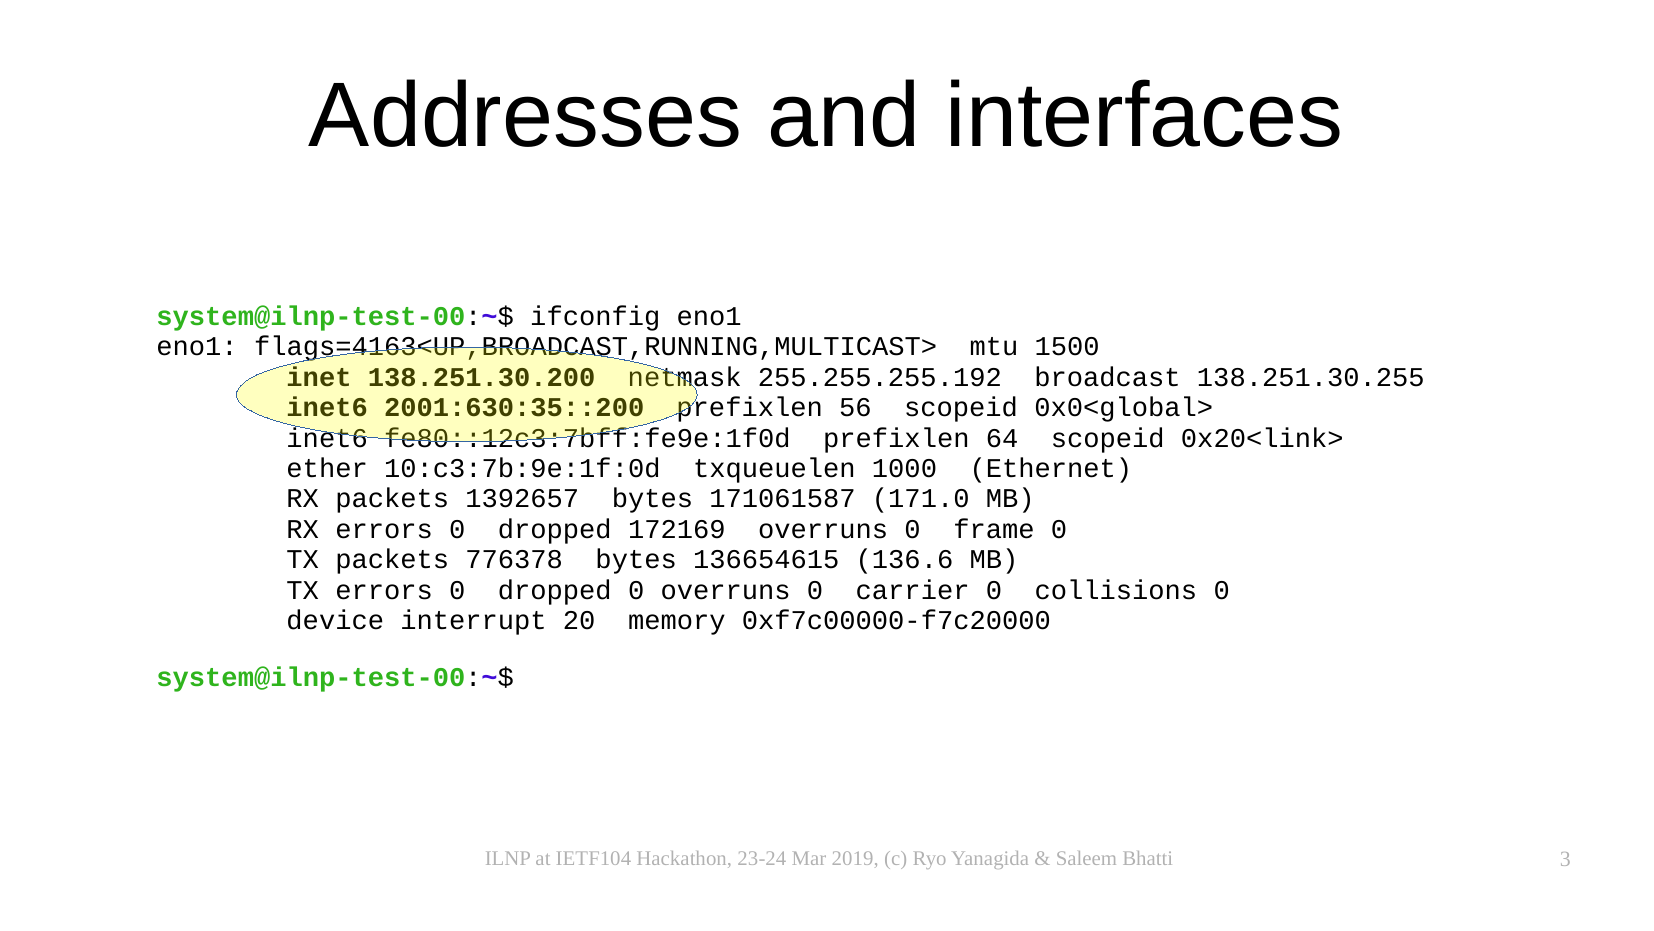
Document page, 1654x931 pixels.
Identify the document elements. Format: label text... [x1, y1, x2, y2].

text_box [236, 347, 698, 442]
text_box system@ilnp-test-00:~$ ifconfig eno1 eno1: flags=4163<UP,BROADCAST,RUNNING,MULTICAST> mtu 1500 inet 138.251.30.200 netmask 255.255.255.192 broadcast 138.251.30.255 inet6 2001:630:35::200 prefixlen 56 scopeid 0x0<global> inet6 fe80::12c3:7bff:fe9e:1f0d prefixlen 64 scopeid 0x20<link> ether 10:c3:7b:9e:1f:0d txqueuelen 1000 (Ethernet) RX packets 1392657 bytes 171061587 (171.0 MB) RX errors 0 dropped 172169 overruns 0 frame 0 TX packets 776378 bytes 136654615 (136.6 MB) TX errors 0 dropped 0 overruns 0 carrier 0 collisions 0 device interrupt 20 memory 0xf7c00000-f7c20000 system@ilnp-test-00:~$ [141, 295, 1465, 703]
title Addresses and interfaces [82, 37, 1571, 193]
